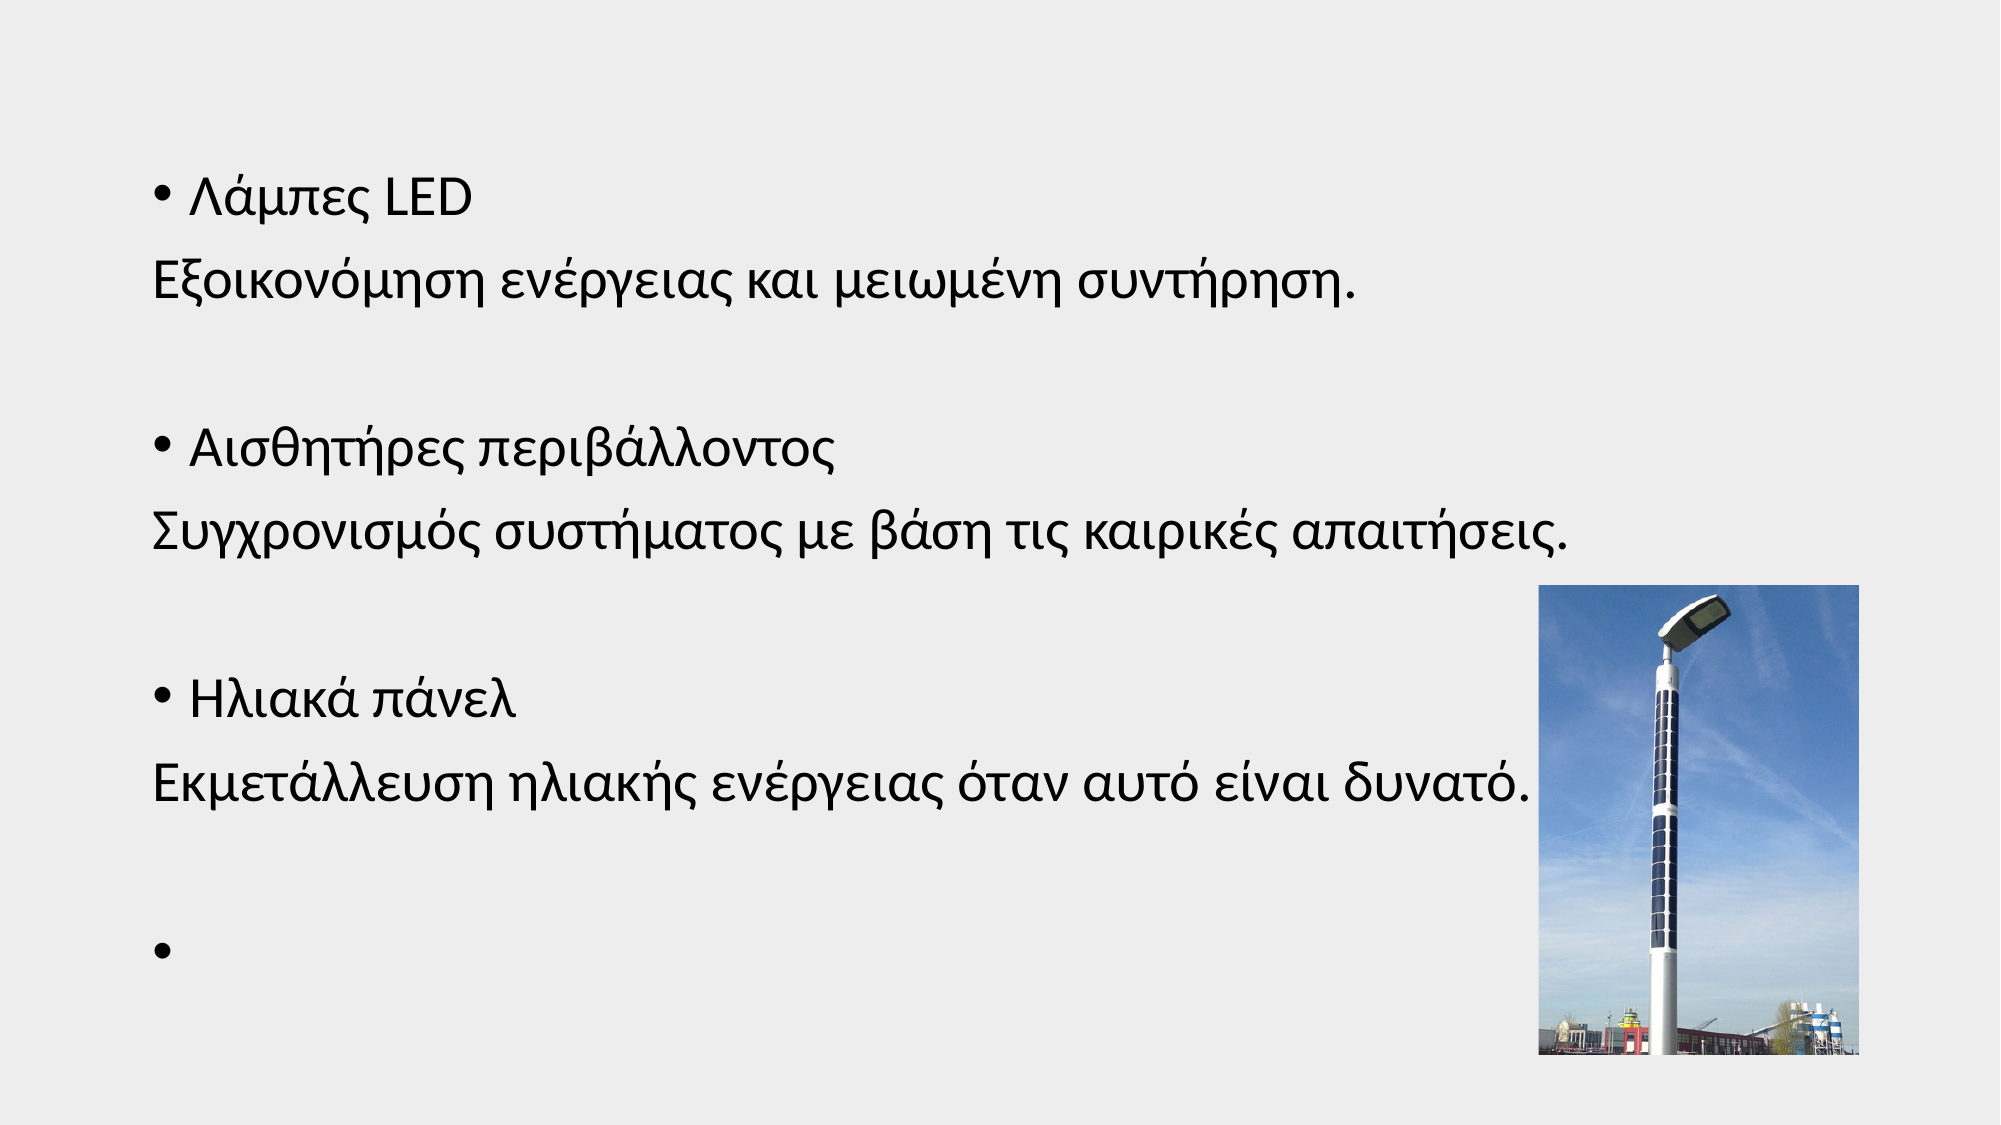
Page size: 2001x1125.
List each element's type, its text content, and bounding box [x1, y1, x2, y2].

picture [1538, 585, 1863, 1055]
list Λάμπες LED Εξοικονόμηση ενέργειας και μειωμένη συντήρηση. Αισθητήρες περιβάλλοντος Συγχρονισμός συστήματος με βάση τις καιρικές απαιτήσεις. Ηλιακά πάνελ Εκμετάλλευση ηλιακής ενέργειας όταν αυτό είναι δυνατό. [137, 157, 1863, 1014]
